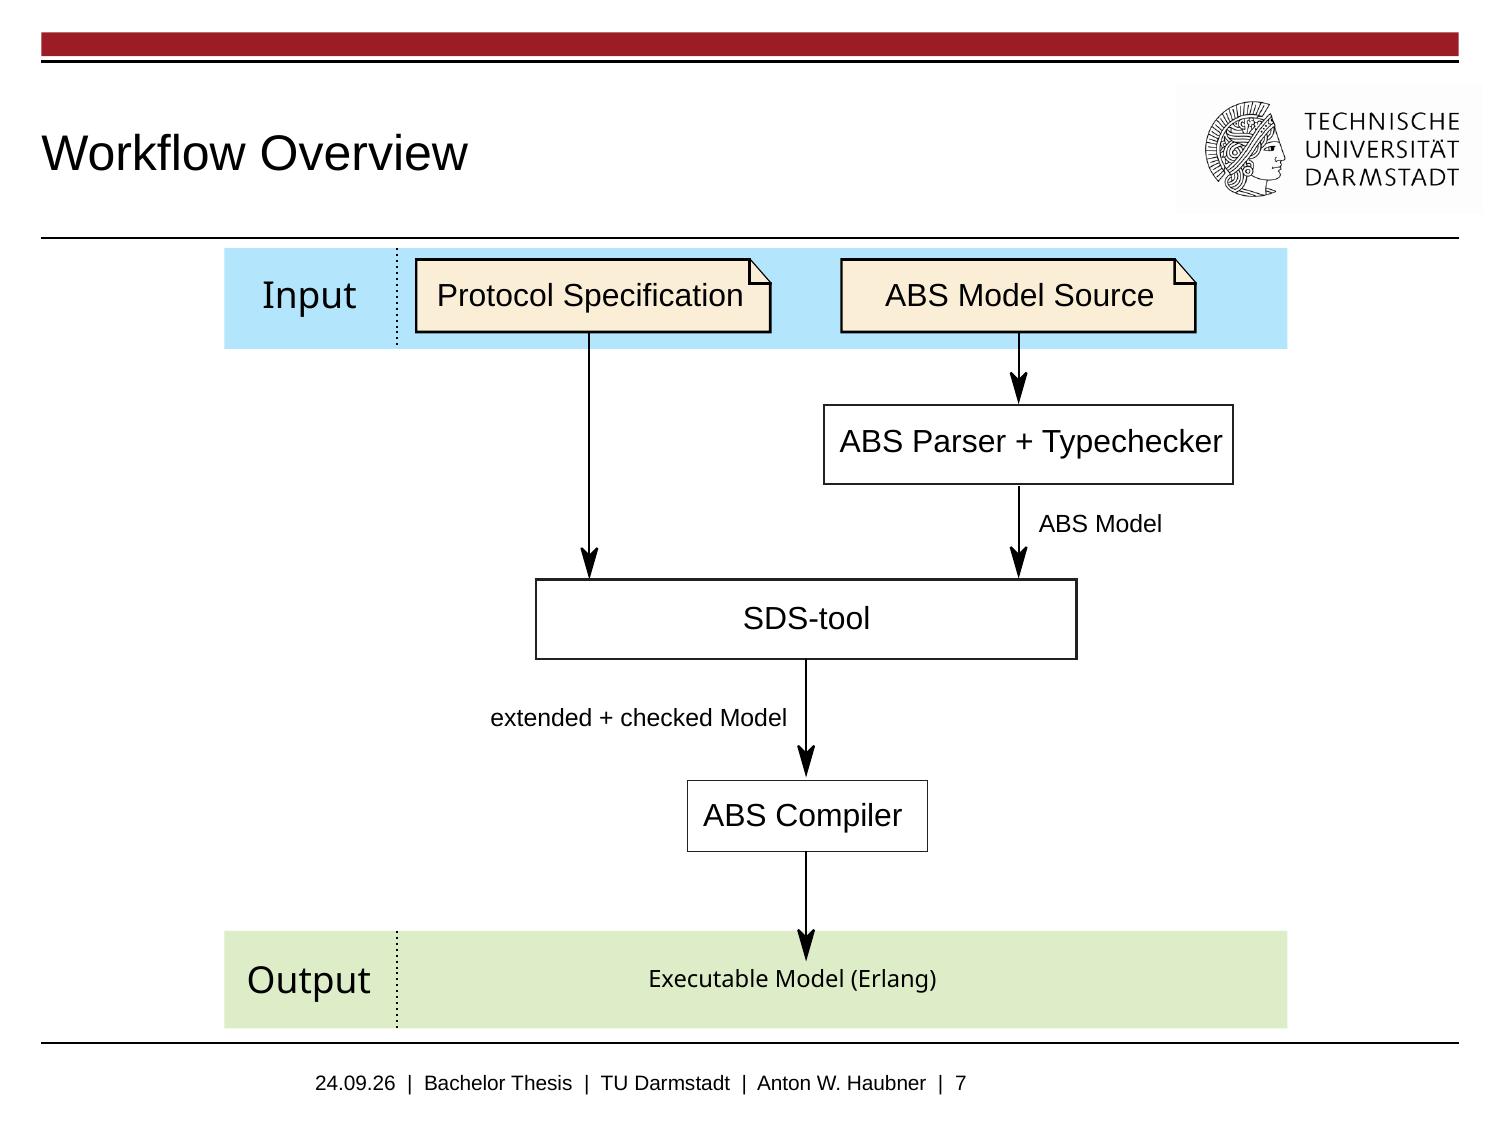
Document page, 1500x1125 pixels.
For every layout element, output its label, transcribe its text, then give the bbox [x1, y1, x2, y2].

title Workflow Overview [41, 78, 1131, 229]
picture [224, 248, 1288, 1029]
